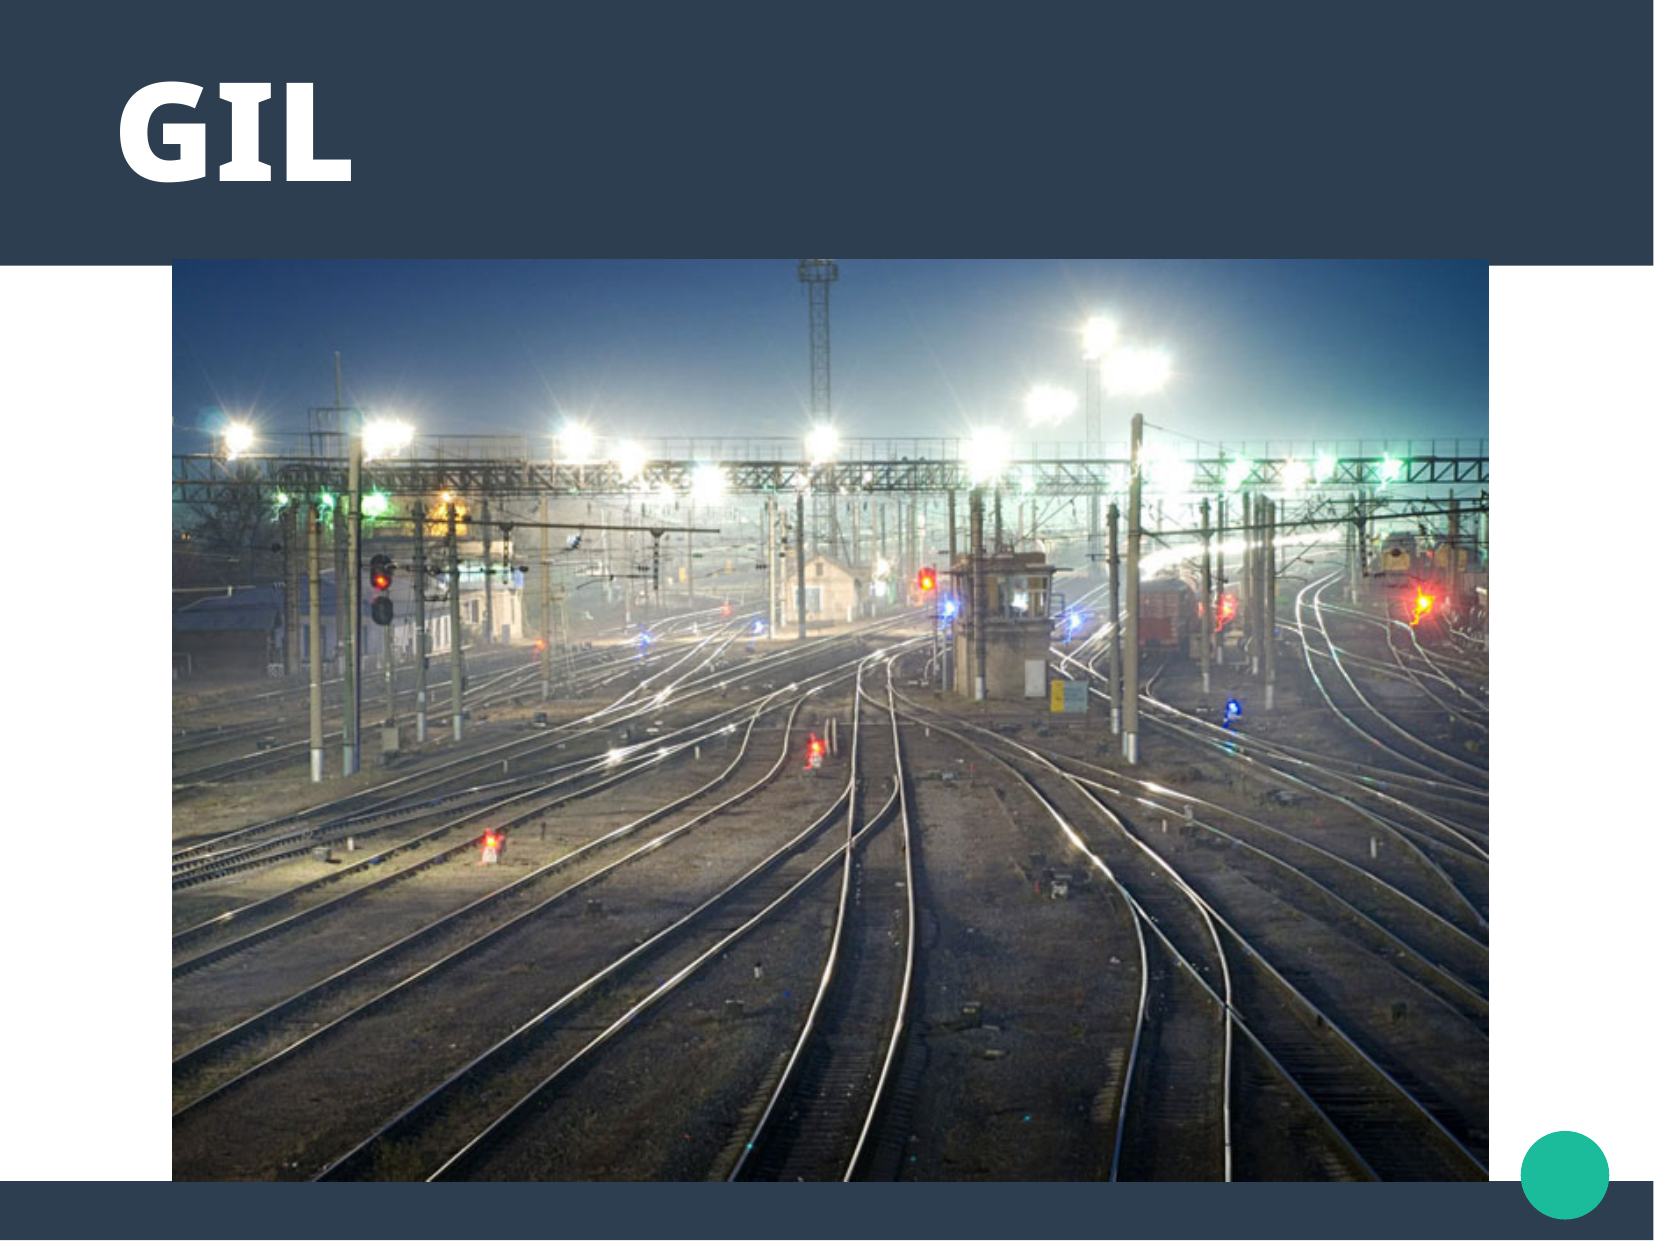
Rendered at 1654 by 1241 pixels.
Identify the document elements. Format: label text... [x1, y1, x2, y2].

picture [172, 1010, 1489, 1182]
title GIL [59, 47, 1595, 209]
picture [172, 259, 1489, 290]
subtitle [82, 290, 1571, 1010]
